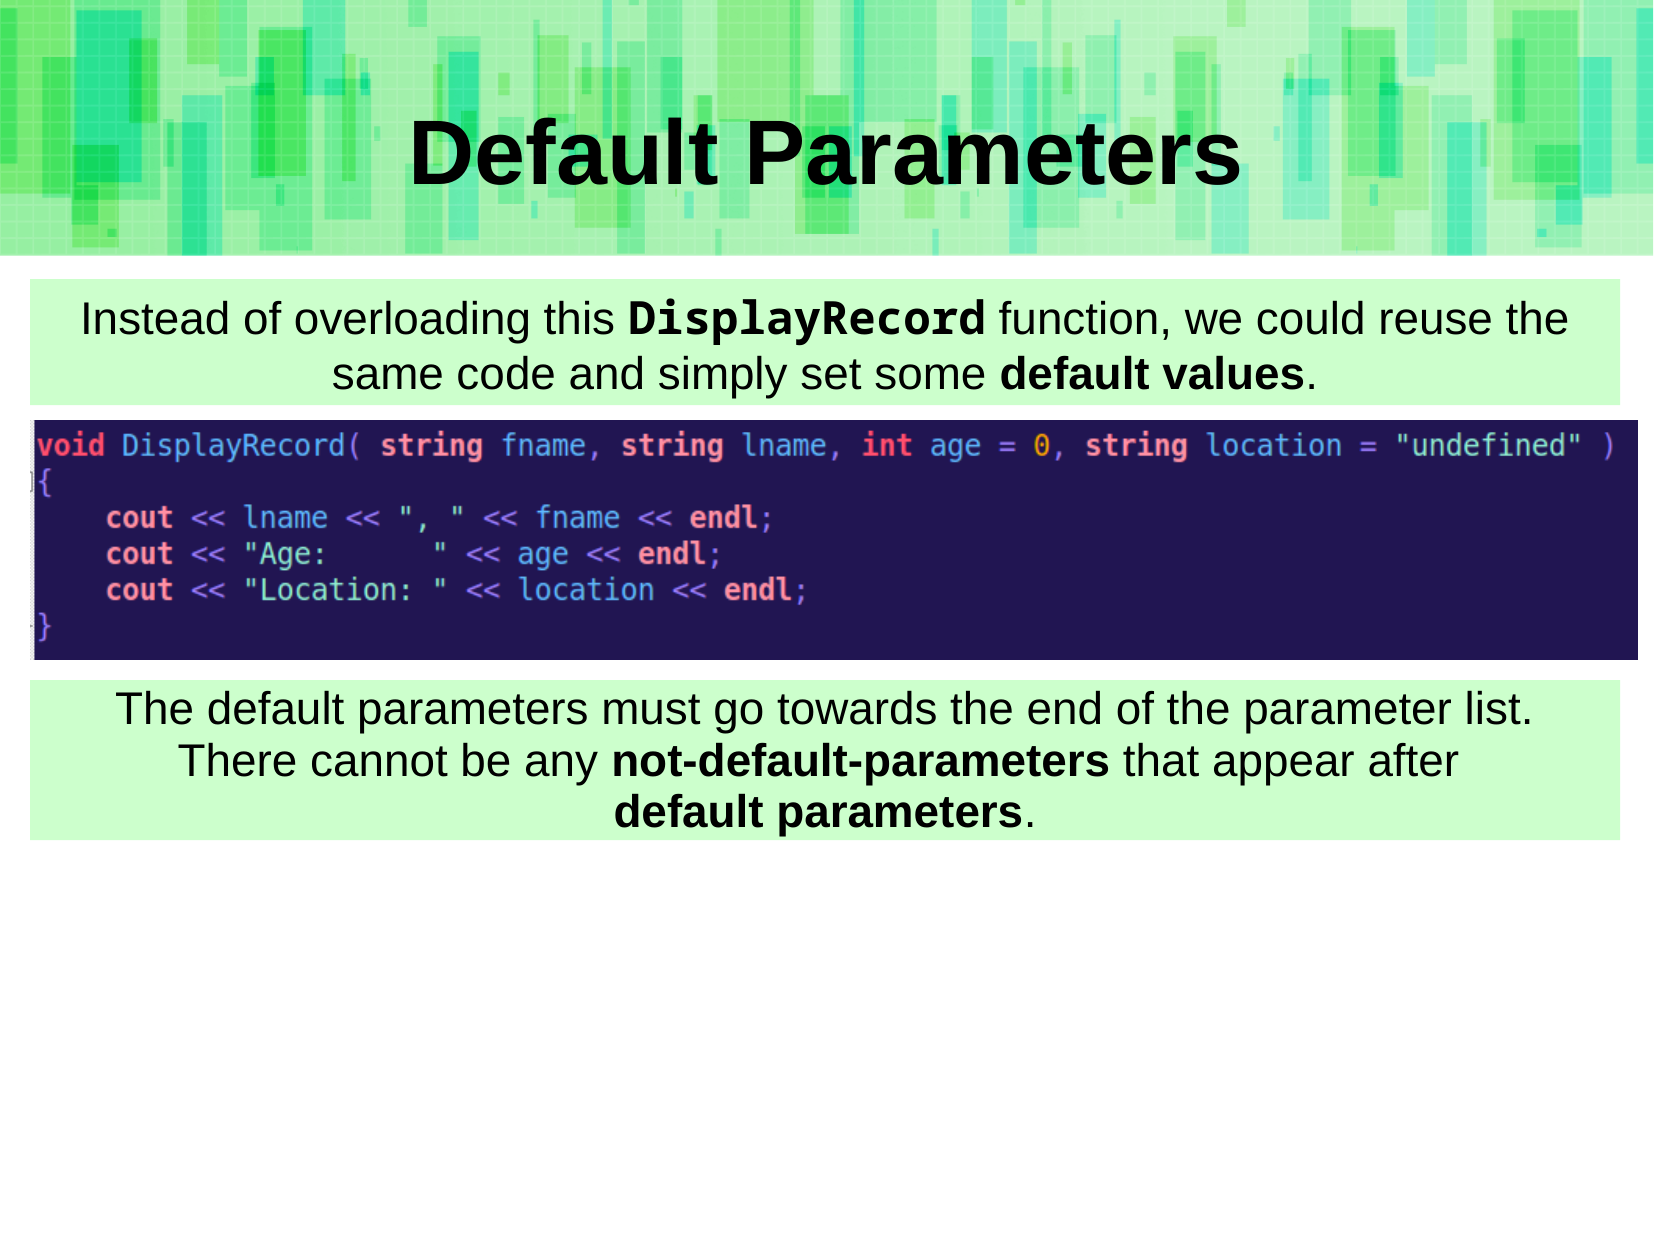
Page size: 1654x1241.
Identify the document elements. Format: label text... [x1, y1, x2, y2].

picture [0, 0, 1654, 1241]
text_box The default parameters must go towards the end of the parameter list. There cannot be any not-default-parameters that appear after default parameters. [30, 680, 1621, 841]
title Default Parameters [82, 49, 1571, 257]
text_box Instead of overloading this DisplayRecord function, we could reuse the same code and simply set some default values. [30, 279, 1621, 406]
